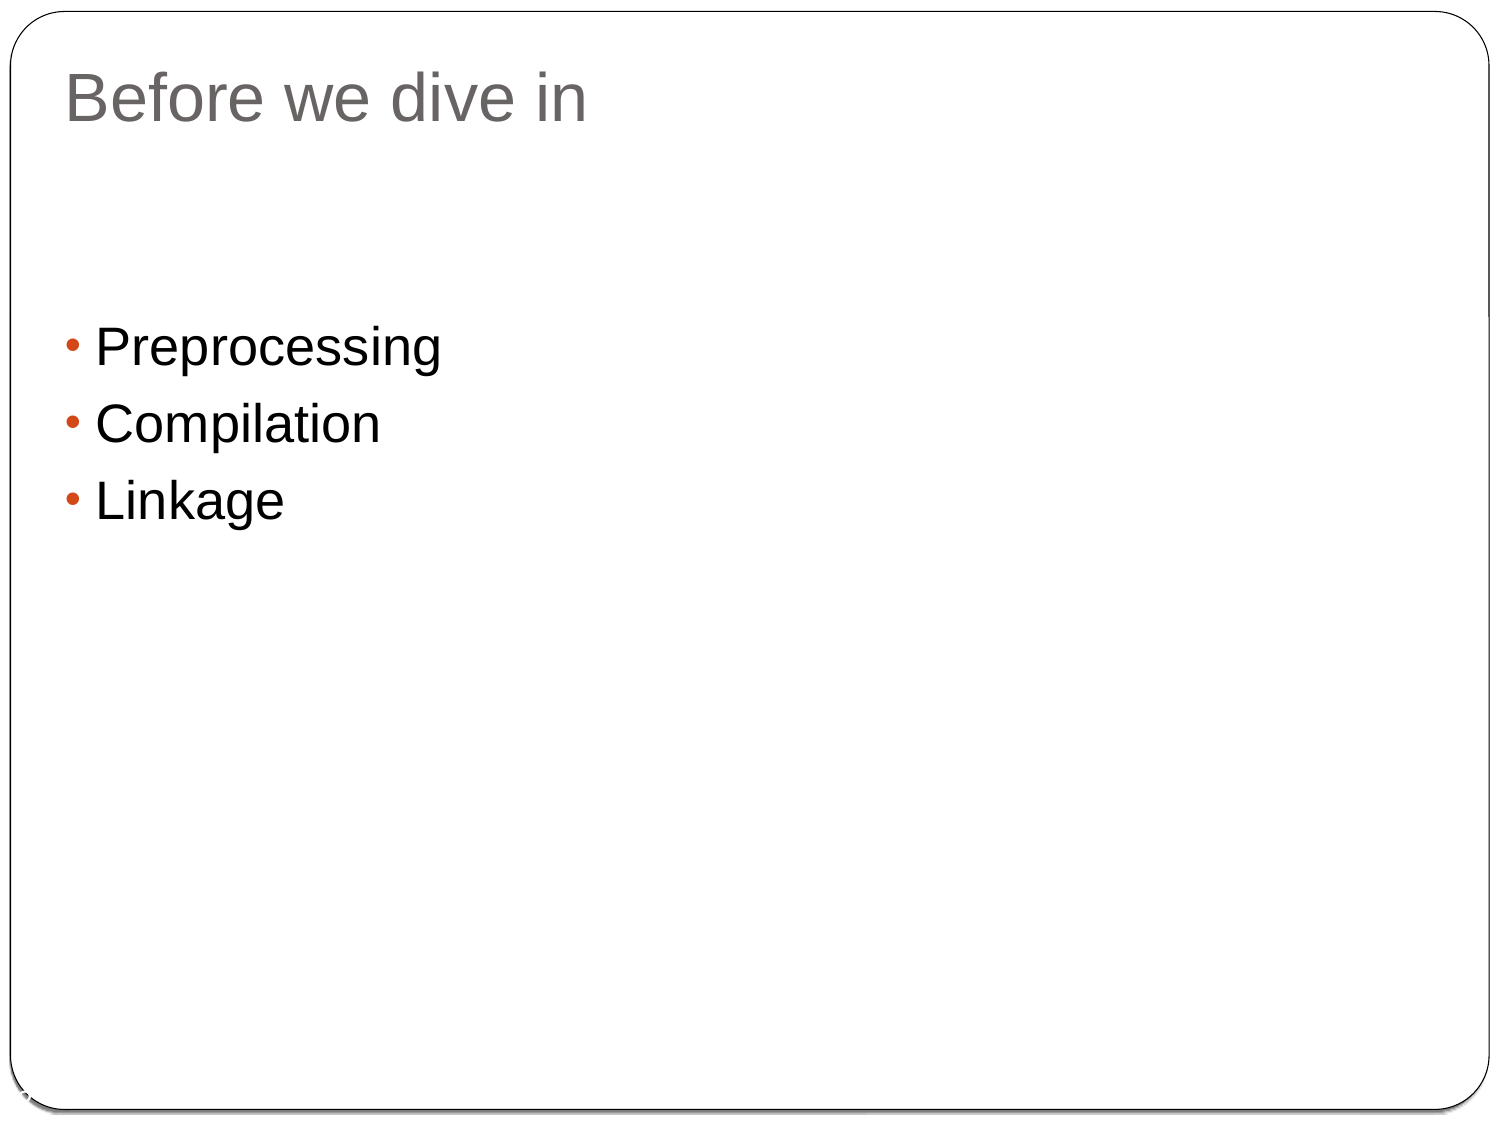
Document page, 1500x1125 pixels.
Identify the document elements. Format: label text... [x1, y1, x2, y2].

title Before we dive in [50, 45, 1450, 149]
slide_number <number> [0, 1074, 50, 1125]
list Preprocessing Compilation Linkage [50, 149, 1450, 1088]
